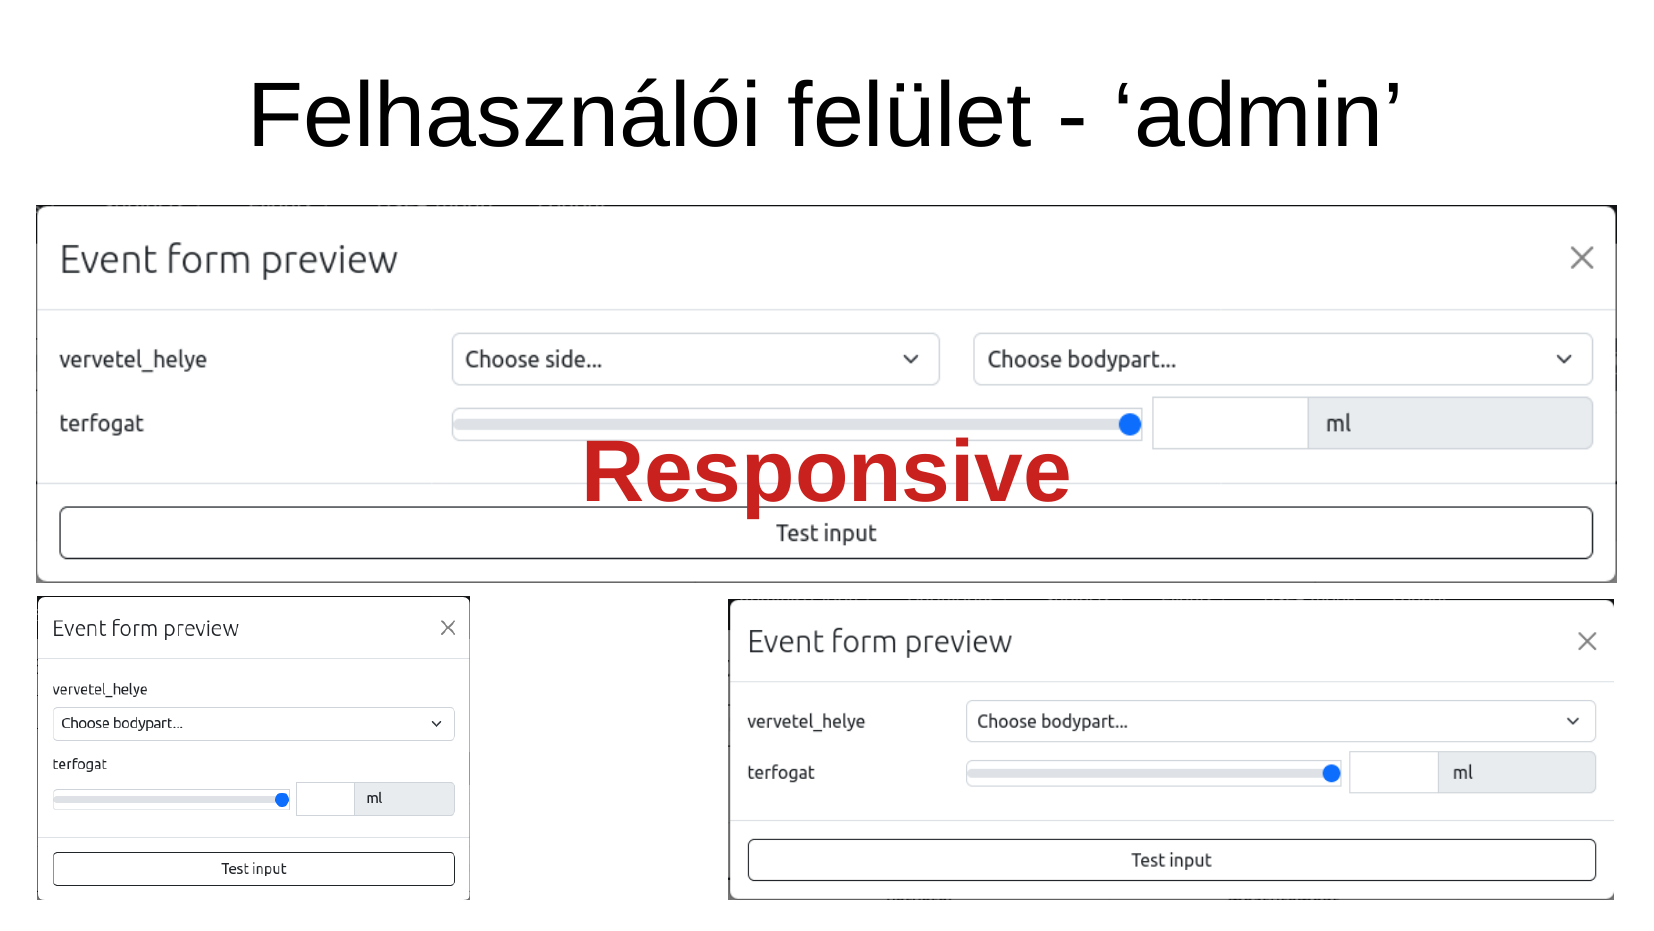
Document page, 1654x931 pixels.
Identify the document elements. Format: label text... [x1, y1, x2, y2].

title Felhasználói felület - ‘admin’ [82, 37, 1571, 193]
picture [36, 205, 1617, 583]
picture [37, 596, 470, 901]
text_box Responsive [470, 414, 1184, 528]
picture [728, 599, 1614, 901]
